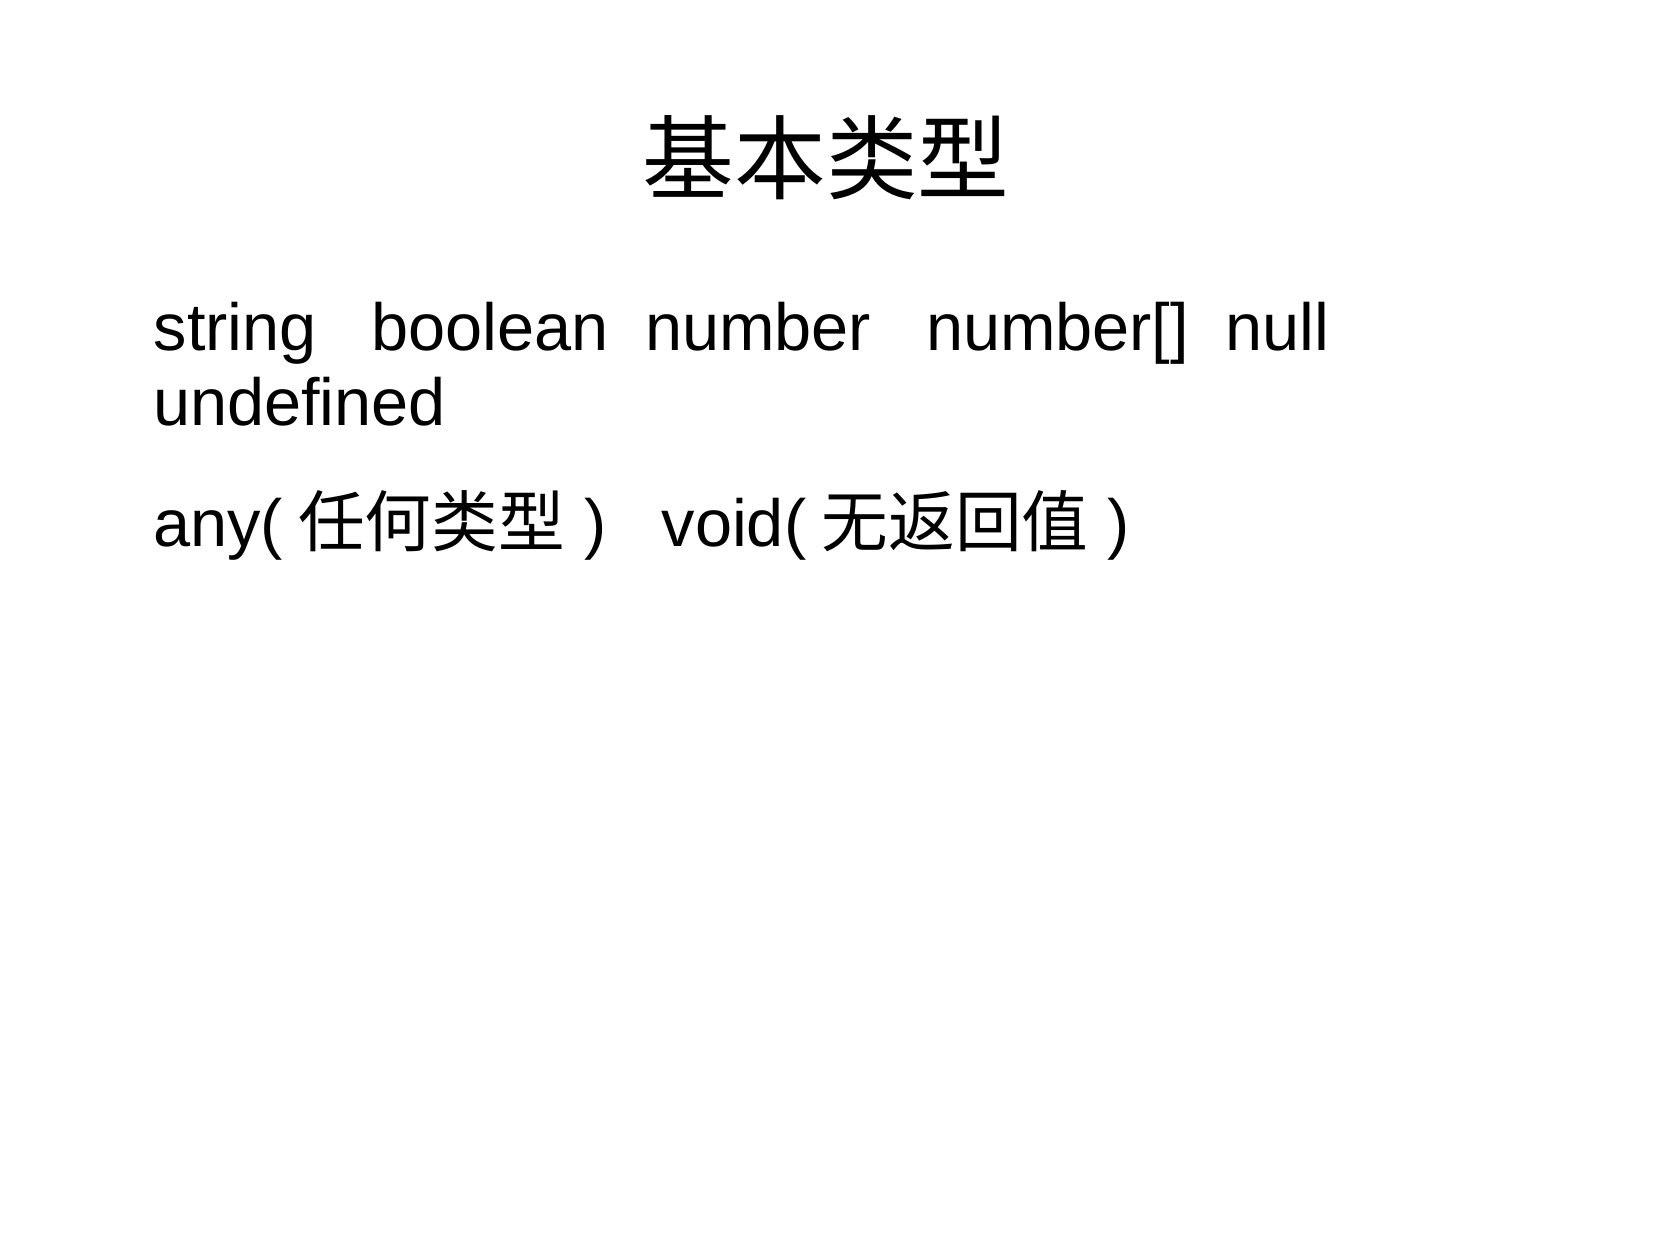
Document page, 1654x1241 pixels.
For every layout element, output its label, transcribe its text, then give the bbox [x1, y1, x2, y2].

title 基本类型 [82, 49, 1571, 257]
list string boolean number number[] null undefined any(任何类型) void(无返回值) [82, 290, 1571, 1010]
